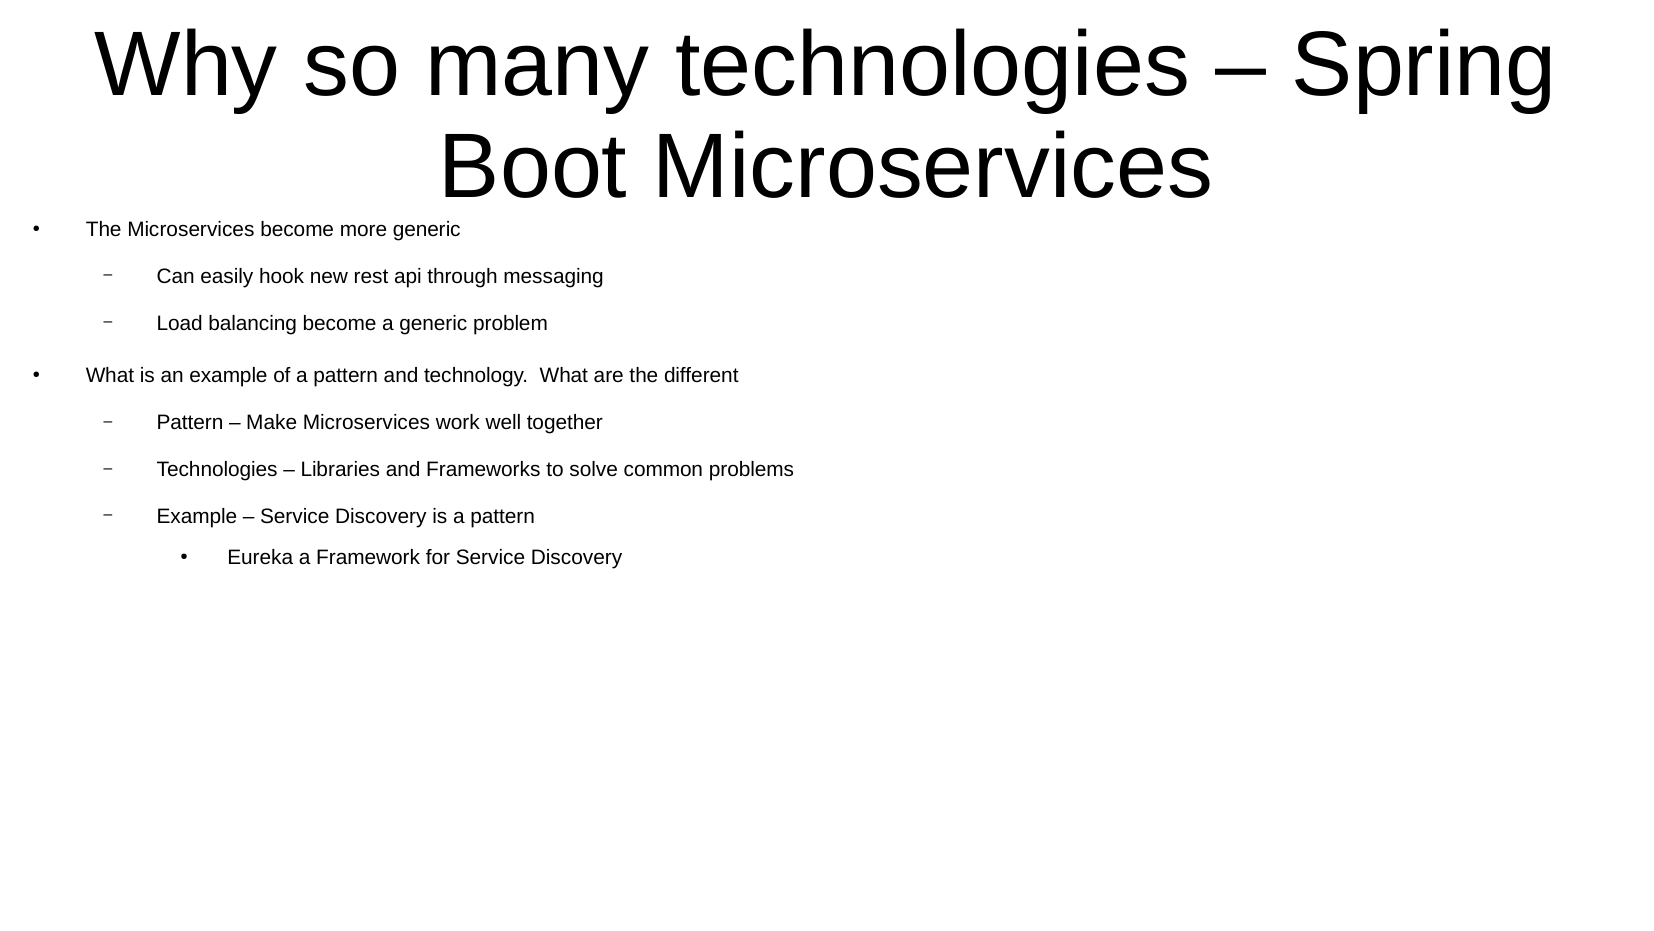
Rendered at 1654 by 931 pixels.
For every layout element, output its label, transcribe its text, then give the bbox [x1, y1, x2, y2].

list The Microservices become more generic Can easily hook new rest api through messaging Load balancing become a generic problem What is an example of a pattern and technology. What are the different Pattern – Make Microservices work well together Technologies – Libraries and Frameworks to solve common problems Example – Service Discovery is a pattern Eureka a Framework for Service Discovery [15, 217, 1571, 916]
title Why so many technologies – Spring Boot Microservices [82, 12, 1571, 217]
